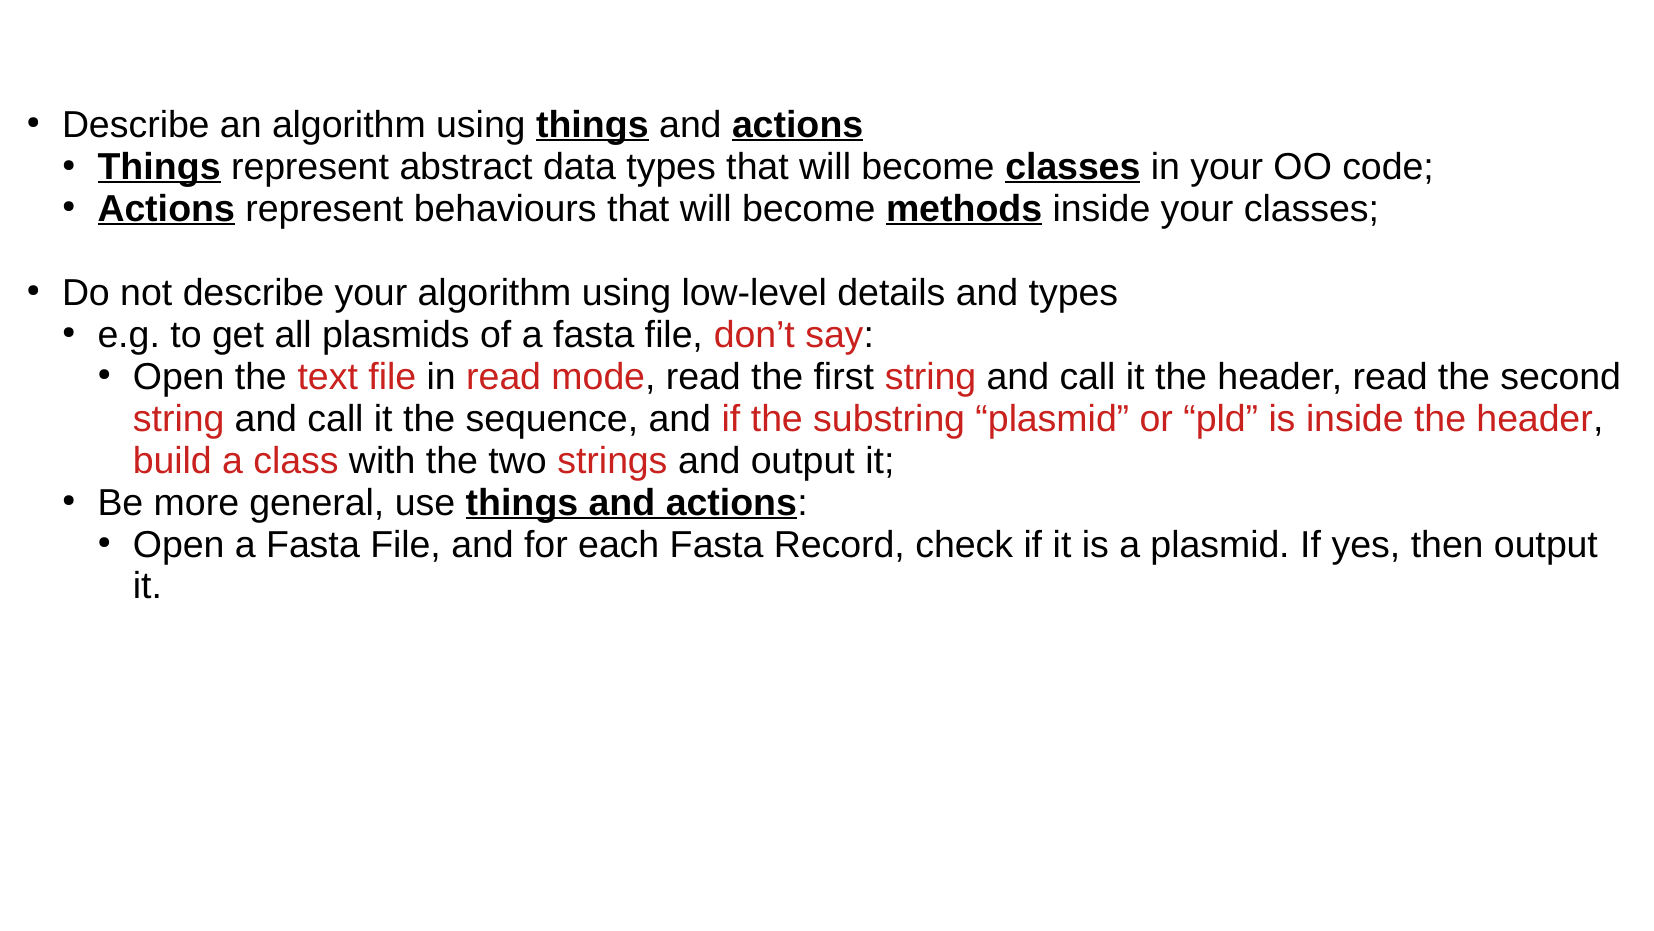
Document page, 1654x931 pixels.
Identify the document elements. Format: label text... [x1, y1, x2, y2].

text_box Describe an algorithm using things and actions Things represent abstract data types that will become classes in your OO code; Actions represent behaviours that will become methods inside your classes; Do not describe your algorithm using low-level details and types e.g. to get all plasmids of a fasta file, don’t say: Open the text file in read mode, read the first string and call it the header, read the second string and call it the sequence, and if the substring “plasmid” or “pld” is inside the header, build a class with the two strings and output it; Be more general, use things and actions: Open a Fasta File, and for each Fasta Record, check if it is a plasmid. If yes, then output it. [11, 11, 1642, 615]
